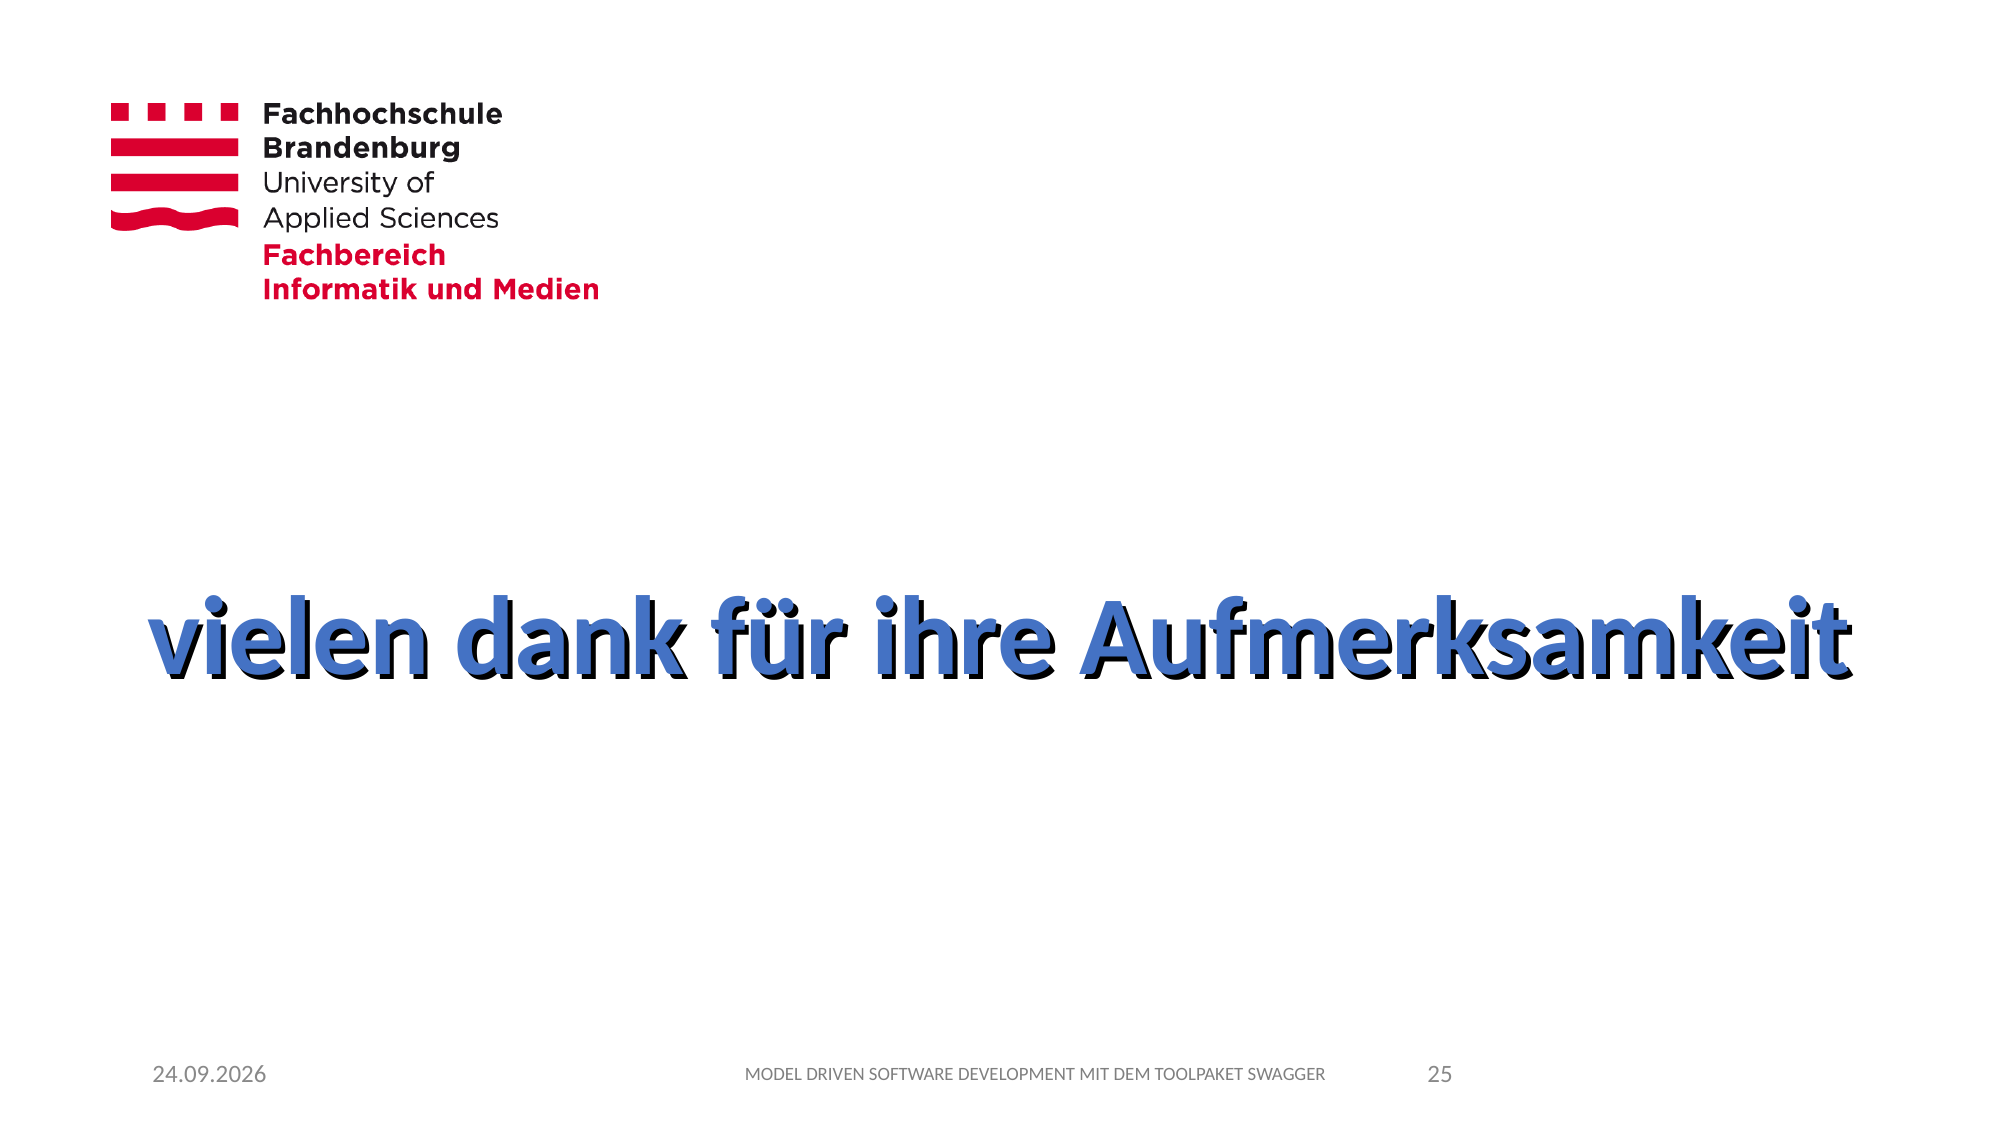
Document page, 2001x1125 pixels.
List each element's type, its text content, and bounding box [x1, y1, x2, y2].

text_box MODEL DRIVEN SOFTWARE DEVELOPMENT MIT DEM TOOLPAKET SWAGGER [587, 1042, 1412, 1103]
text_box vielen dank für ihre Aufmerksamkeit [132, 446, 1868, 704]
text_box [1412, 1042, 1863, 1103]
text_box 24.01.2018 [137, 1042, 587, 1103]
picture [26, 18, 725, 384]
